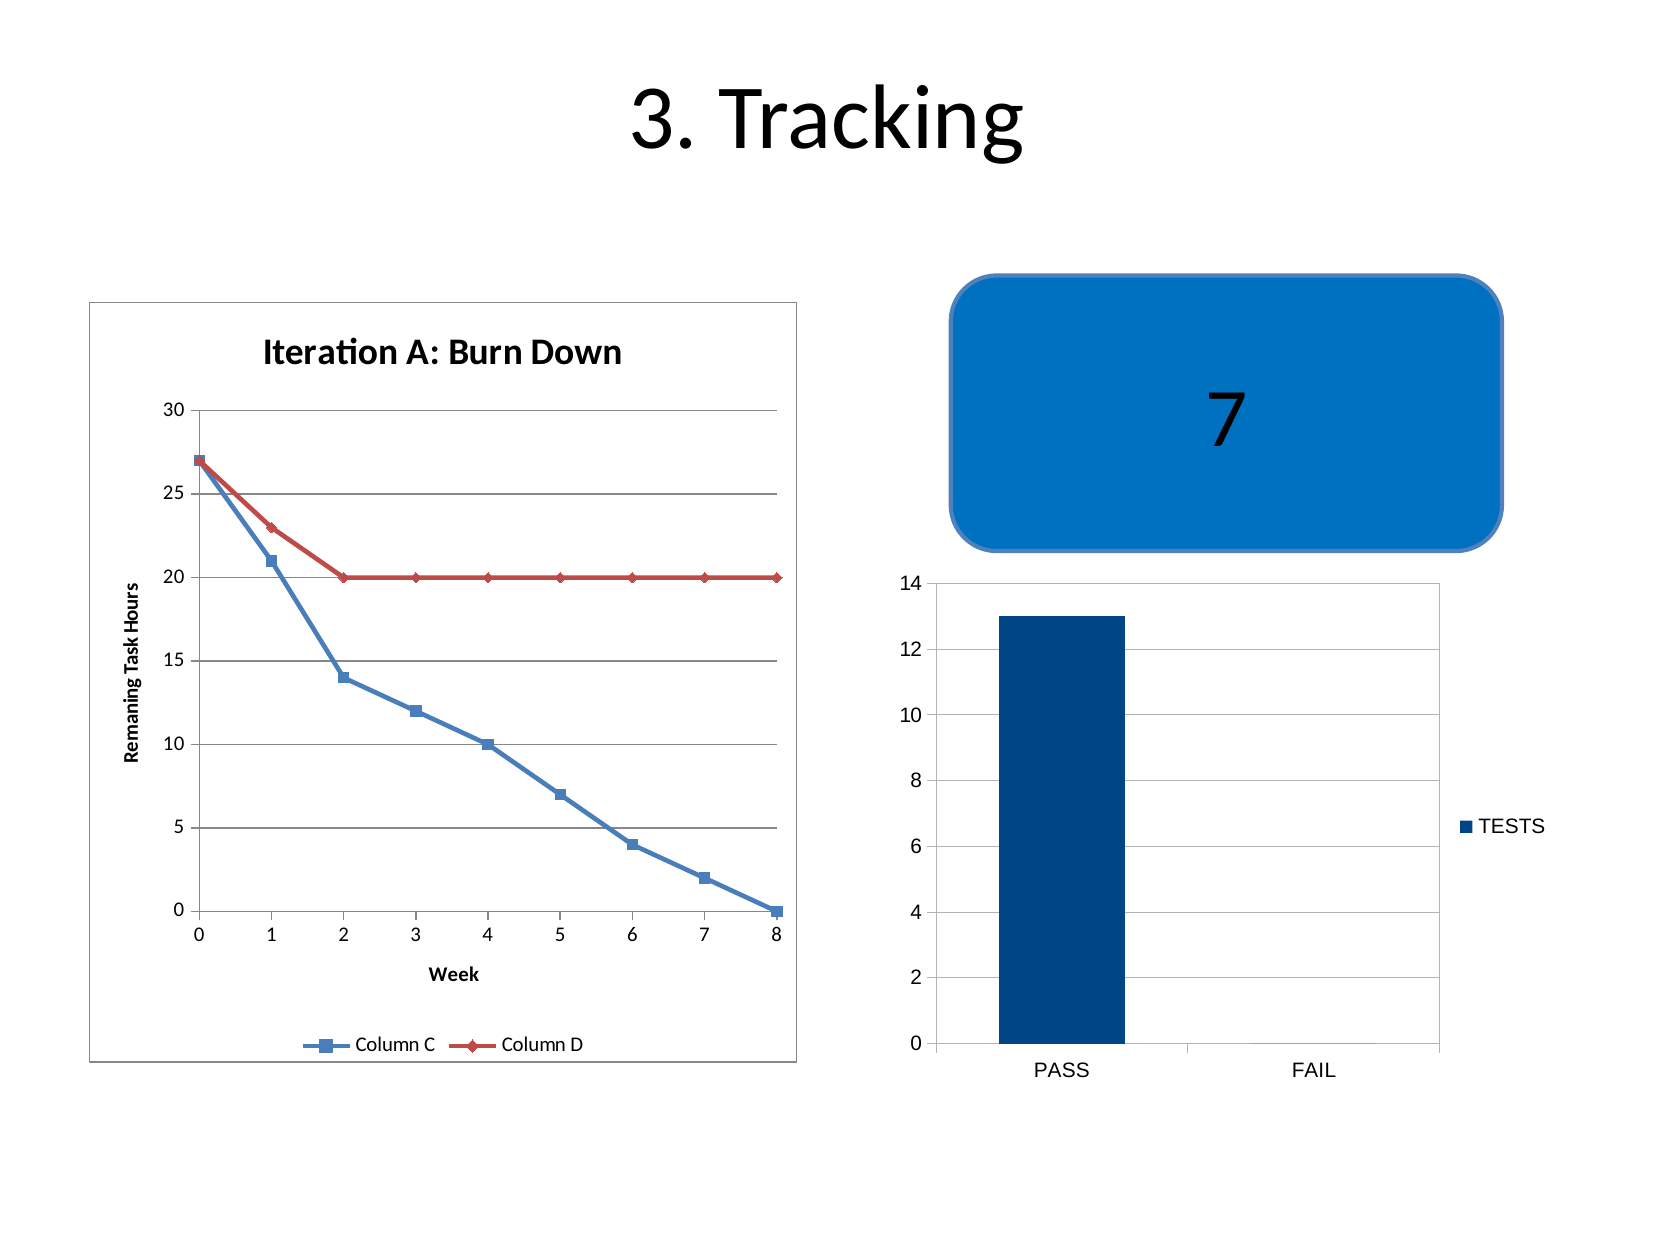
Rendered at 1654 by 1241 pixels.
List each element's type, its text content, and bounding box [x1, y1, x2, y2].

chart [885, 561, 1565, 1093]
title 3. Tracking [82, 49, 1571, 257]
text_box 7 [950, 275, 1502, 552]
chart [88, 301, 798, 1063]
